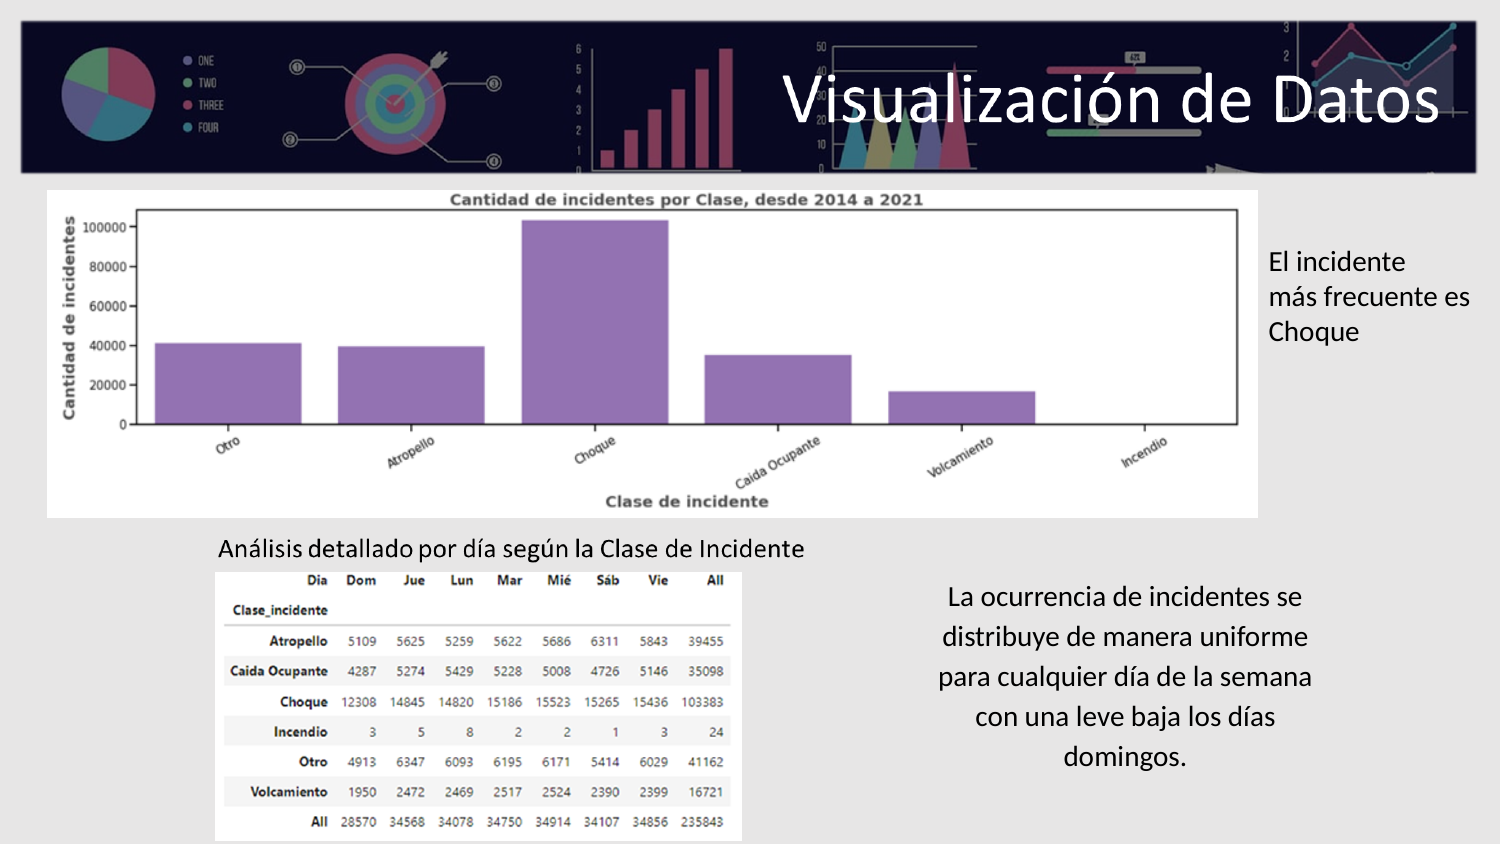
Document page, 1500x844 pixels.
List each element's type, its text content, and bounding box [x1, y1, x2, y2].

picture [18, 18, 1500, 186]
picture [47, 190, 1258, 518]
text_box La ocurrencia de incidentes se distribuye de manera uniforme para cualquier día de la semana con una leve baja los días domingos. [918, 560, 1333, 831]
text_box El incidente más frecuente es Choque [1257, 230, 1495, 359]
picture [200, 522, 838, 841]
